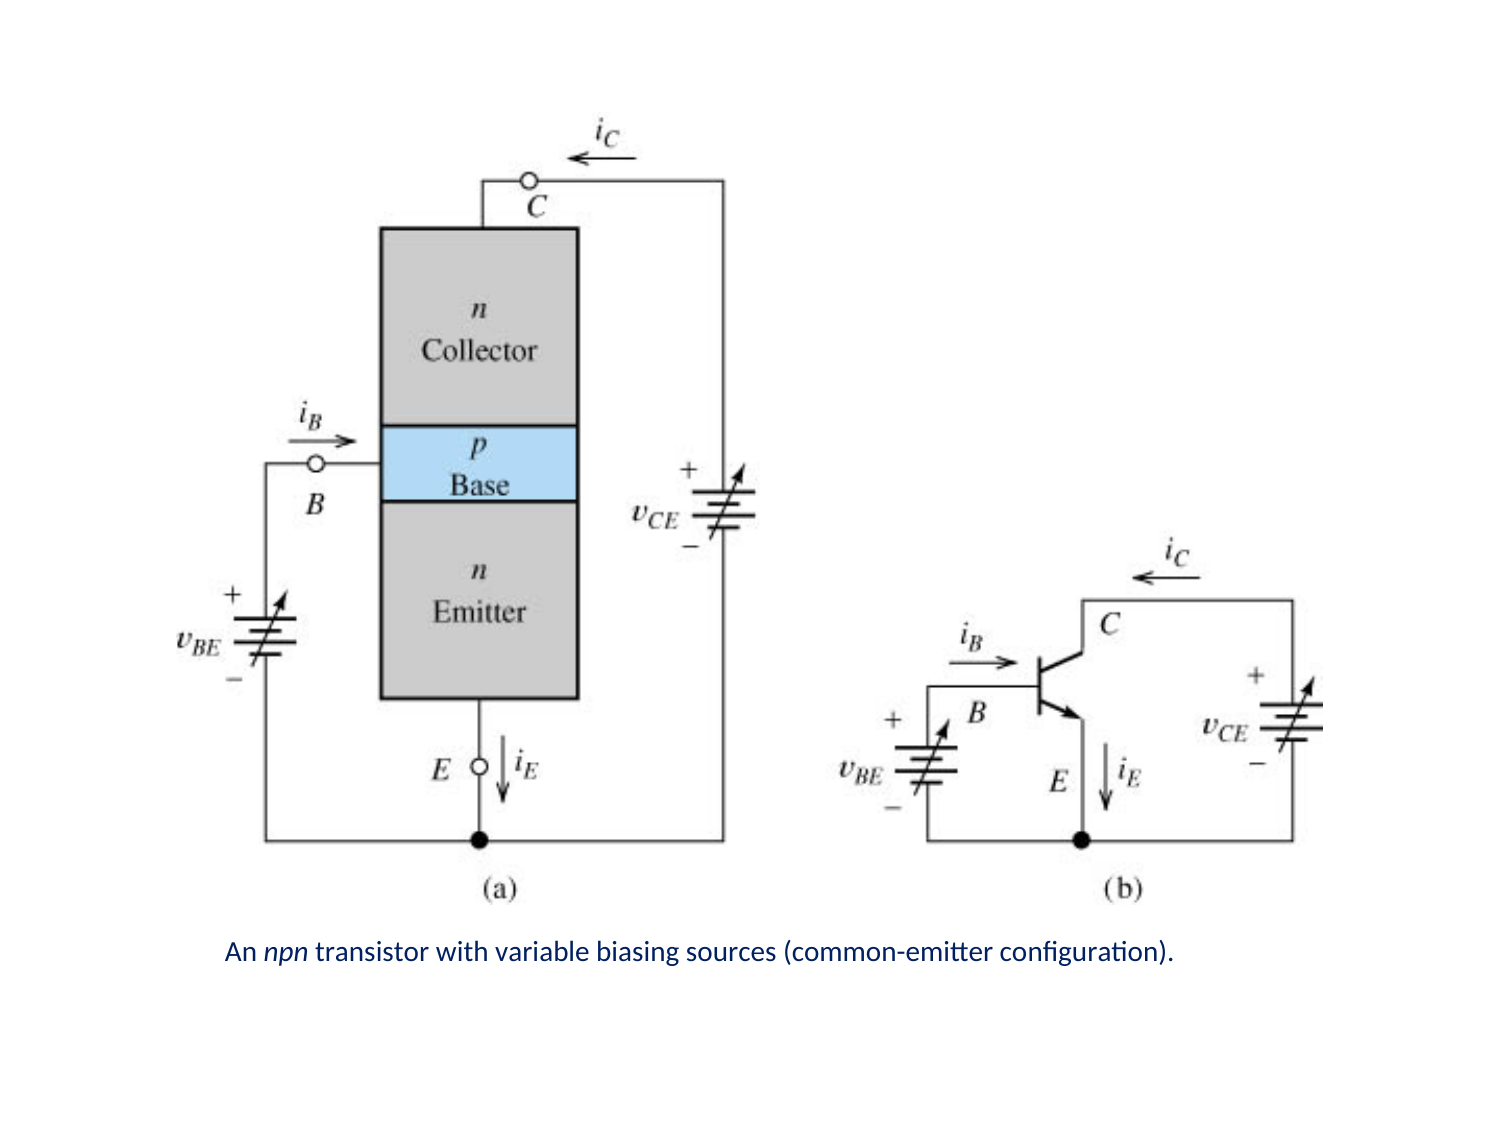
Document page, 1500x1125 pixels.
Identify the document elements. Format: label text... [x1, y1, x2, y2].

picture [176, 112, 1323, 905]
text_box An npn transistor with variable biasing sources (common-emitter configuration). [210, 924, 1191, 976]
